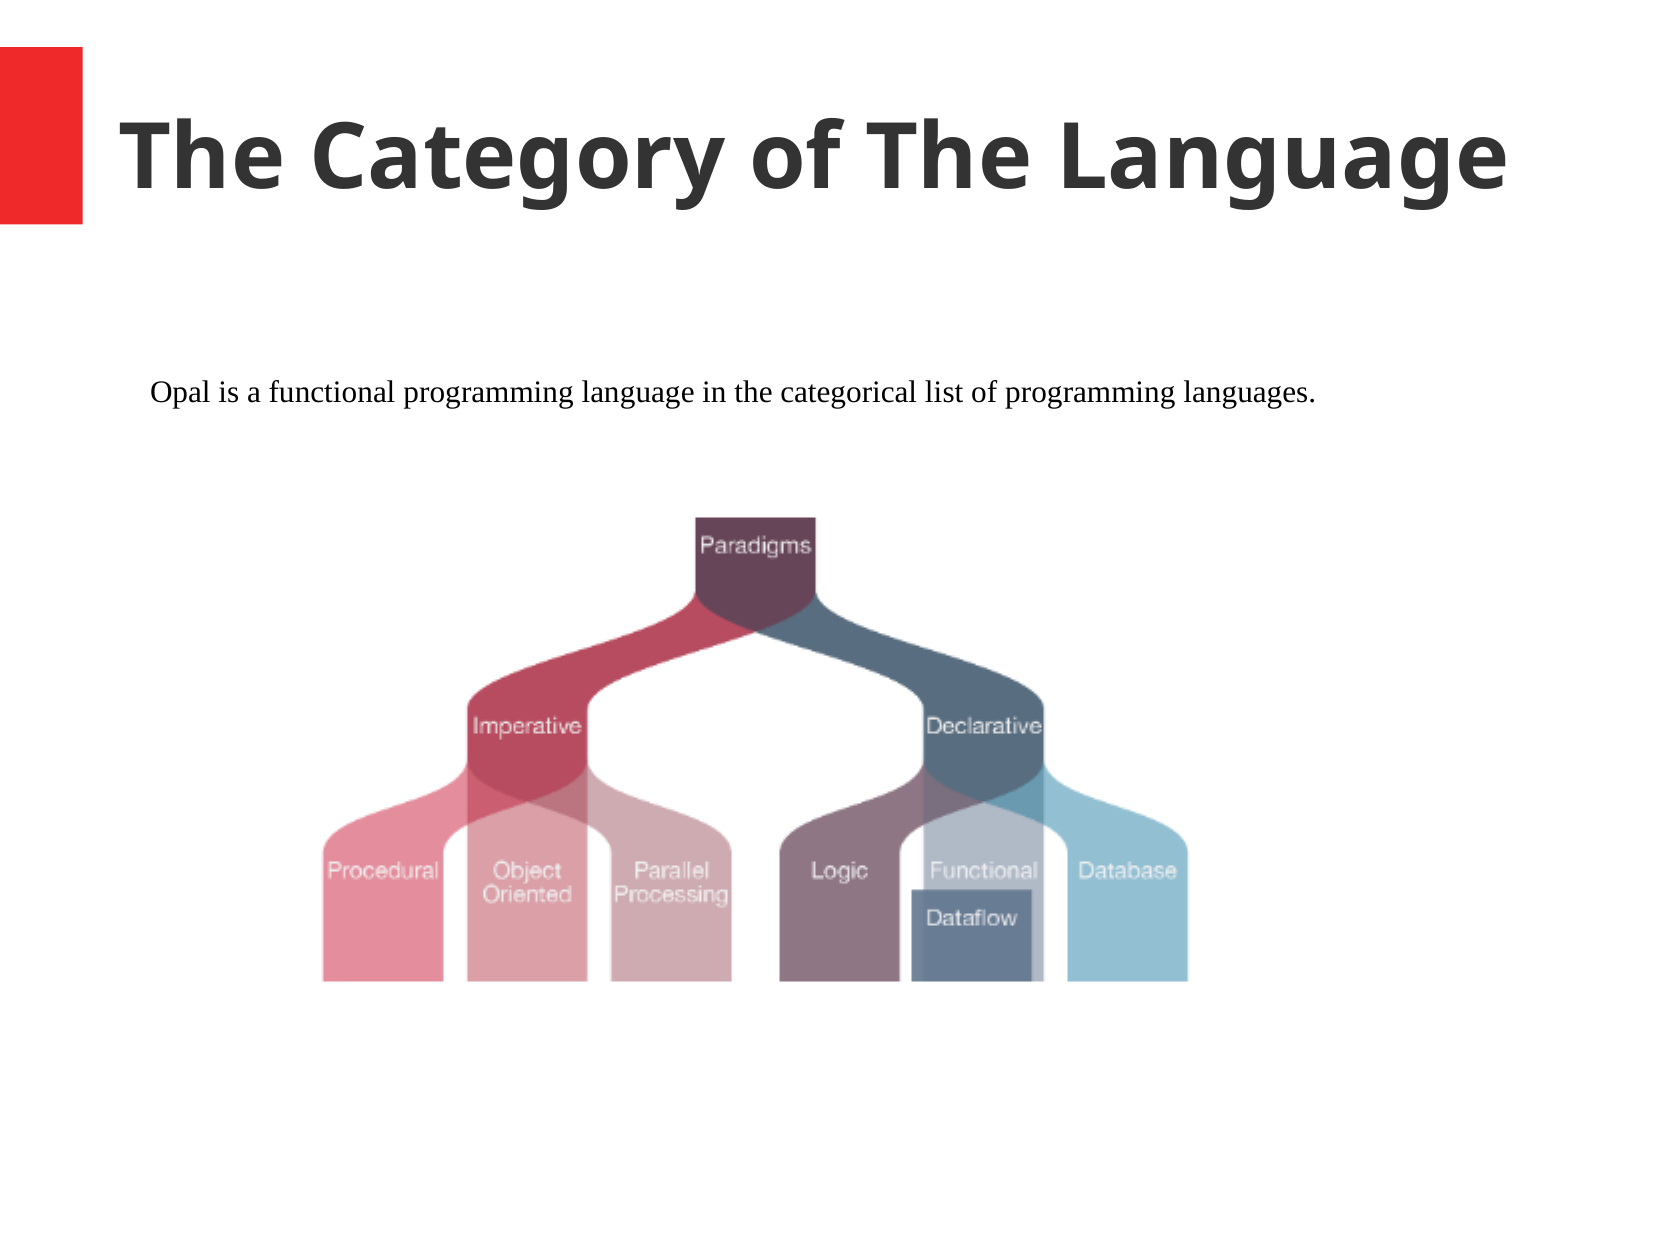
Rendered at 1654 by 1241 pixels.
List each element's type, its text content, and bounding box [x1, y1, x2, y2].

list Opal is a functional programming language in the categorical list of programming languages. [150, 375, 1501, 451]
picture [300, 492, 1216, 991]
title The Category of The Language [118, 45, 1571, 260]
